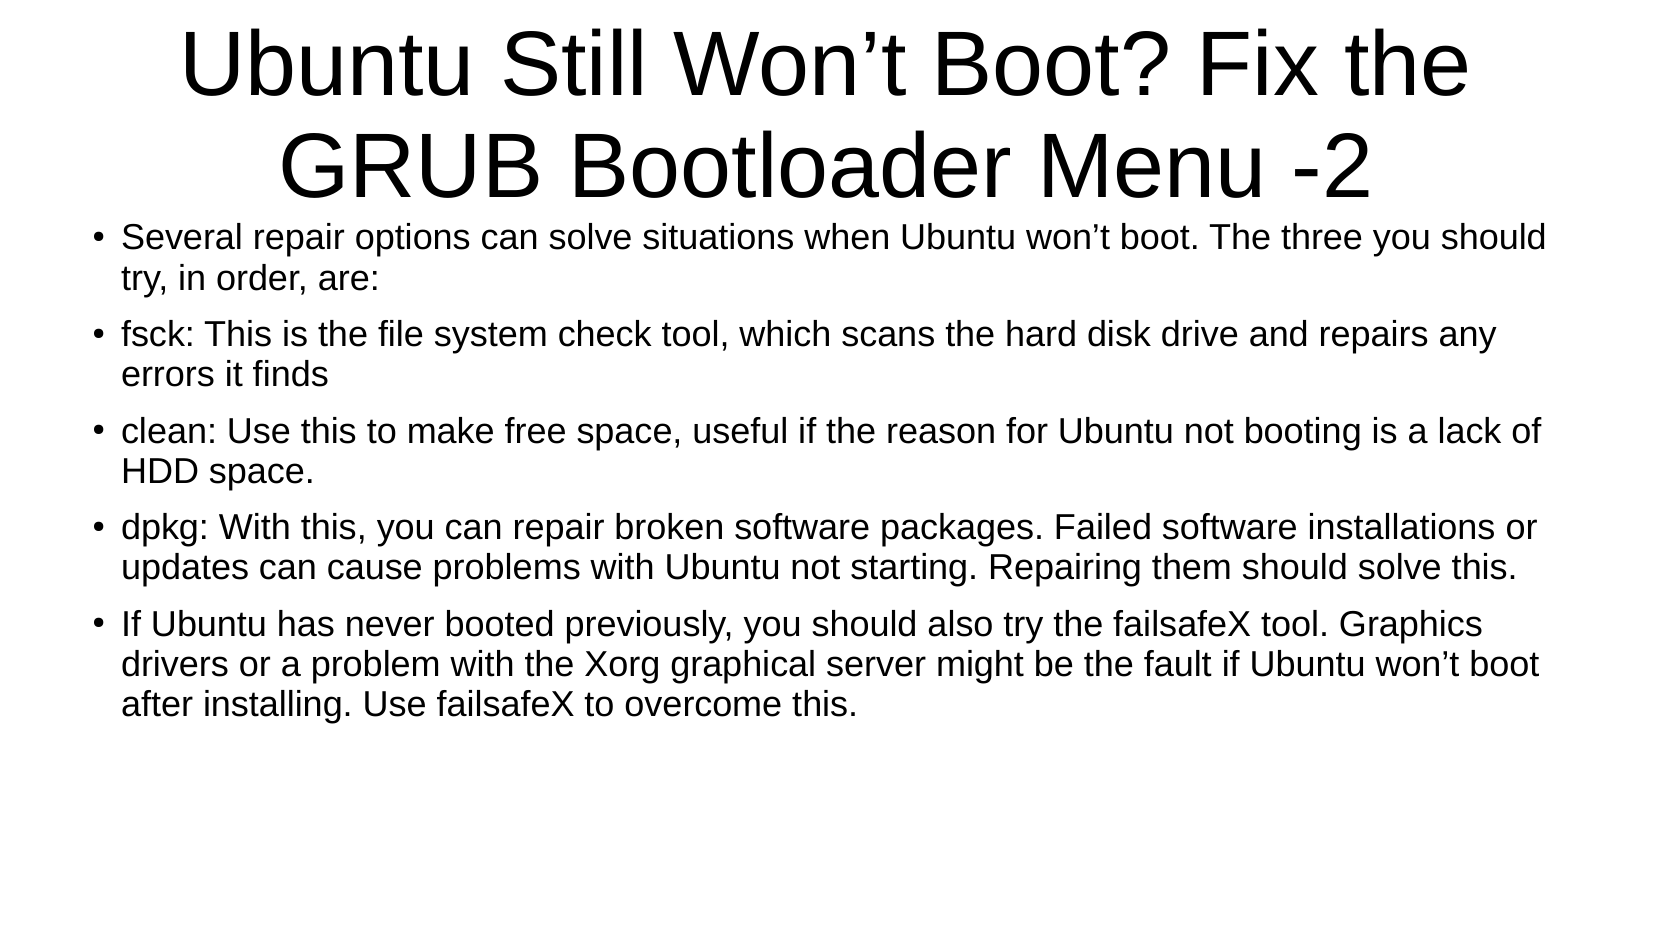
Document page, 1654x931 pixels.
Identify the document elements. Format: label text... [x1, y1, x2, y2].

title Ubuntu Still Won’t Boot? Fix the GRUB Bootloader Menu -2 [82, 12, 1571, 217]
list Several repair options can solve situations when Ubuntu won’t boot. The three you should try, in order, are: fsck: This is the file system check tool, which scans the hard disk drive and repairs any errors it finds clean: Use this to make free space, useful if the reason for Ubuntu not booting is a lack of HDD space. dpkg: With this, you can repair broken software packages. Failed software installations or updates can cause problems with Ubuntu not starting. Repairing them should solve this. If Ubuntu has never booted previously, you should also try the failsafeX tool. Graphics drivers or a problem with the Xorg graphical server might be the fault if Ubuntu won’t boot after installing. Use failsafeX to overcome this. [82, 217, 1571, 758]
